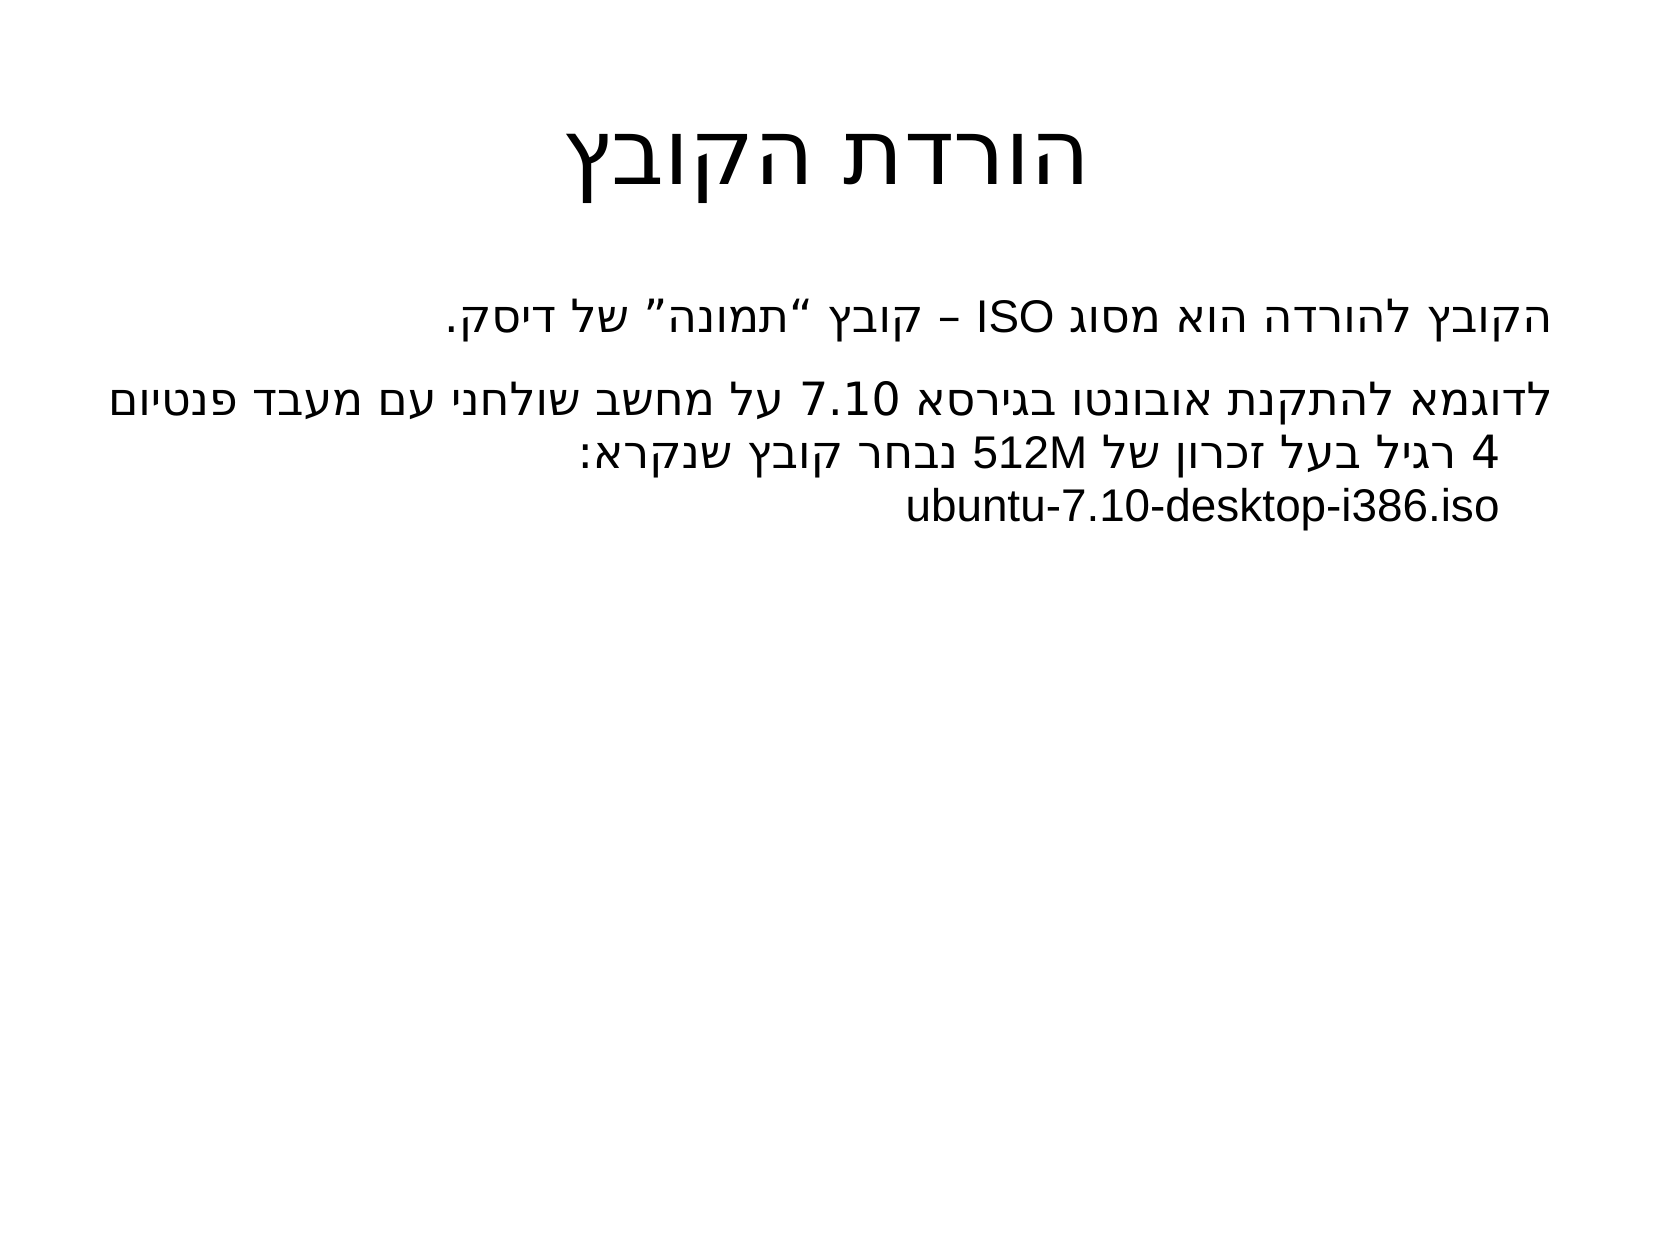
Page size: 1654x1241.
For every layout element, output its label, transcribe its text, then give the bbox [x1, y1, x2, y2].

title הורדת הקובץ [82, 49, 1571, 257]
list הקובץ להורדה הוא מסוג ISO – קובץ “תמונה” של דיסק. לדוגמא להתקנת אובונטו בגירסא 7.10 על מחשב שולחני עם מעבד פנטיום 4 רגיל בעל זכרון של 512M נבחר קובץ שנקרא: ubuntu-7.10-desktop-i386.iso [82, 290, 1571, 1109]
